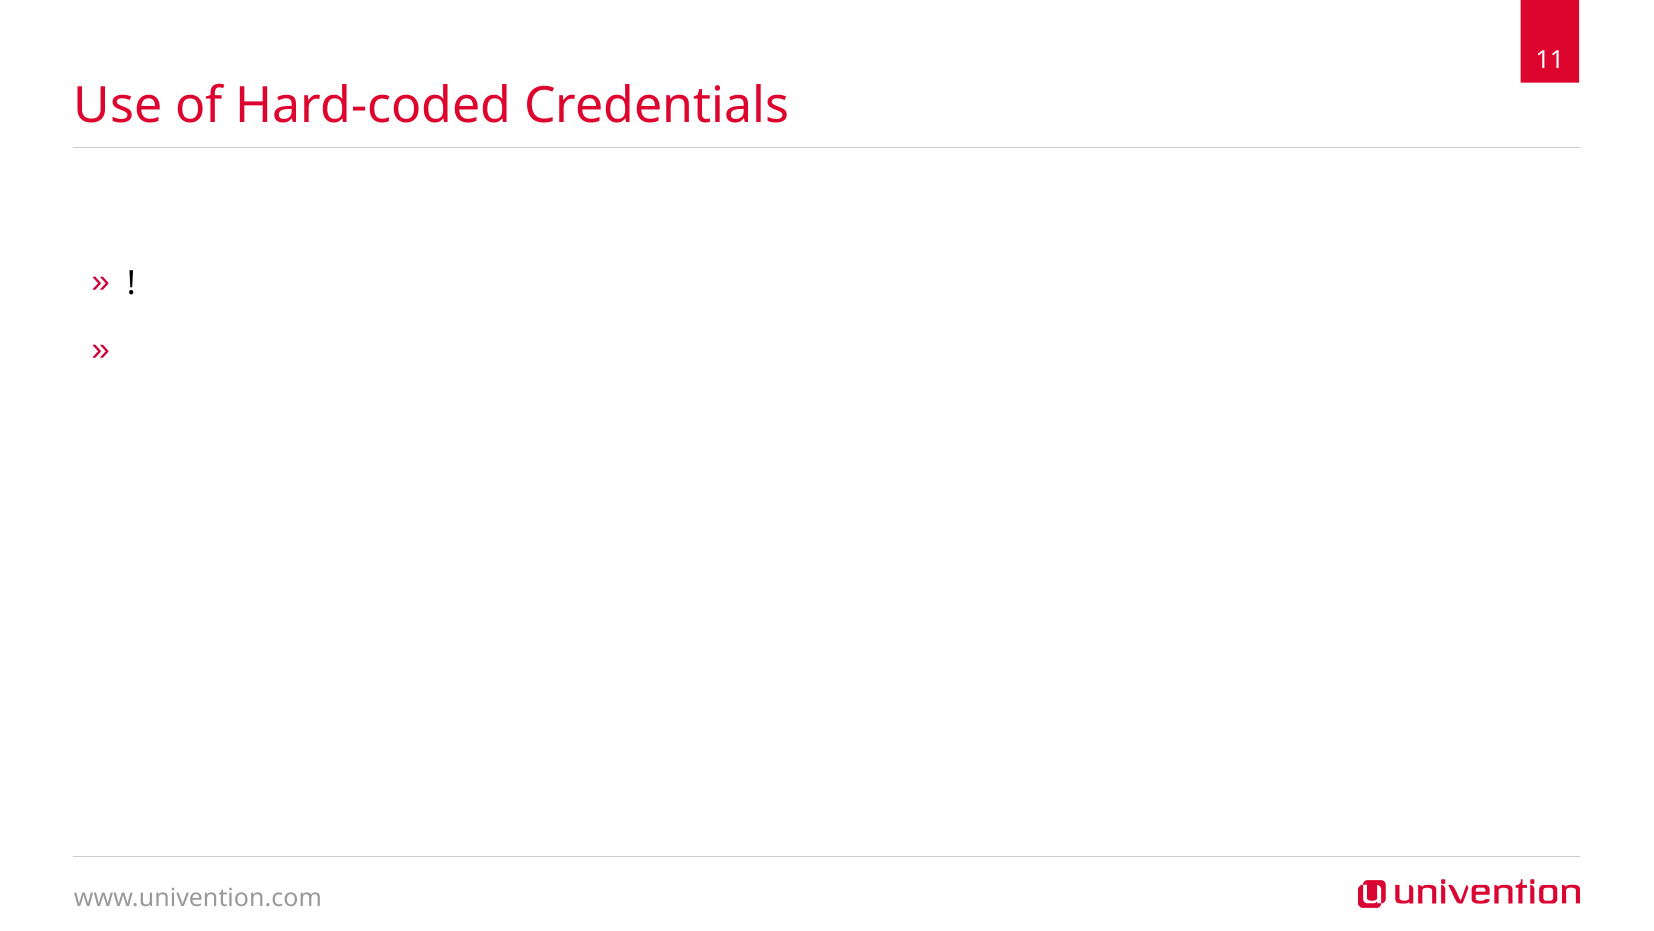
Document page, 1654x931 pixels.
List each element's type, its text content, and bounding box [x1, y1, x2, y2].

picture [1358, 879, 1580, 908]
list ! [73, 236, 1580, 776]
title Use of Hard-coded Credentials [73, 59, 1580, 148]
